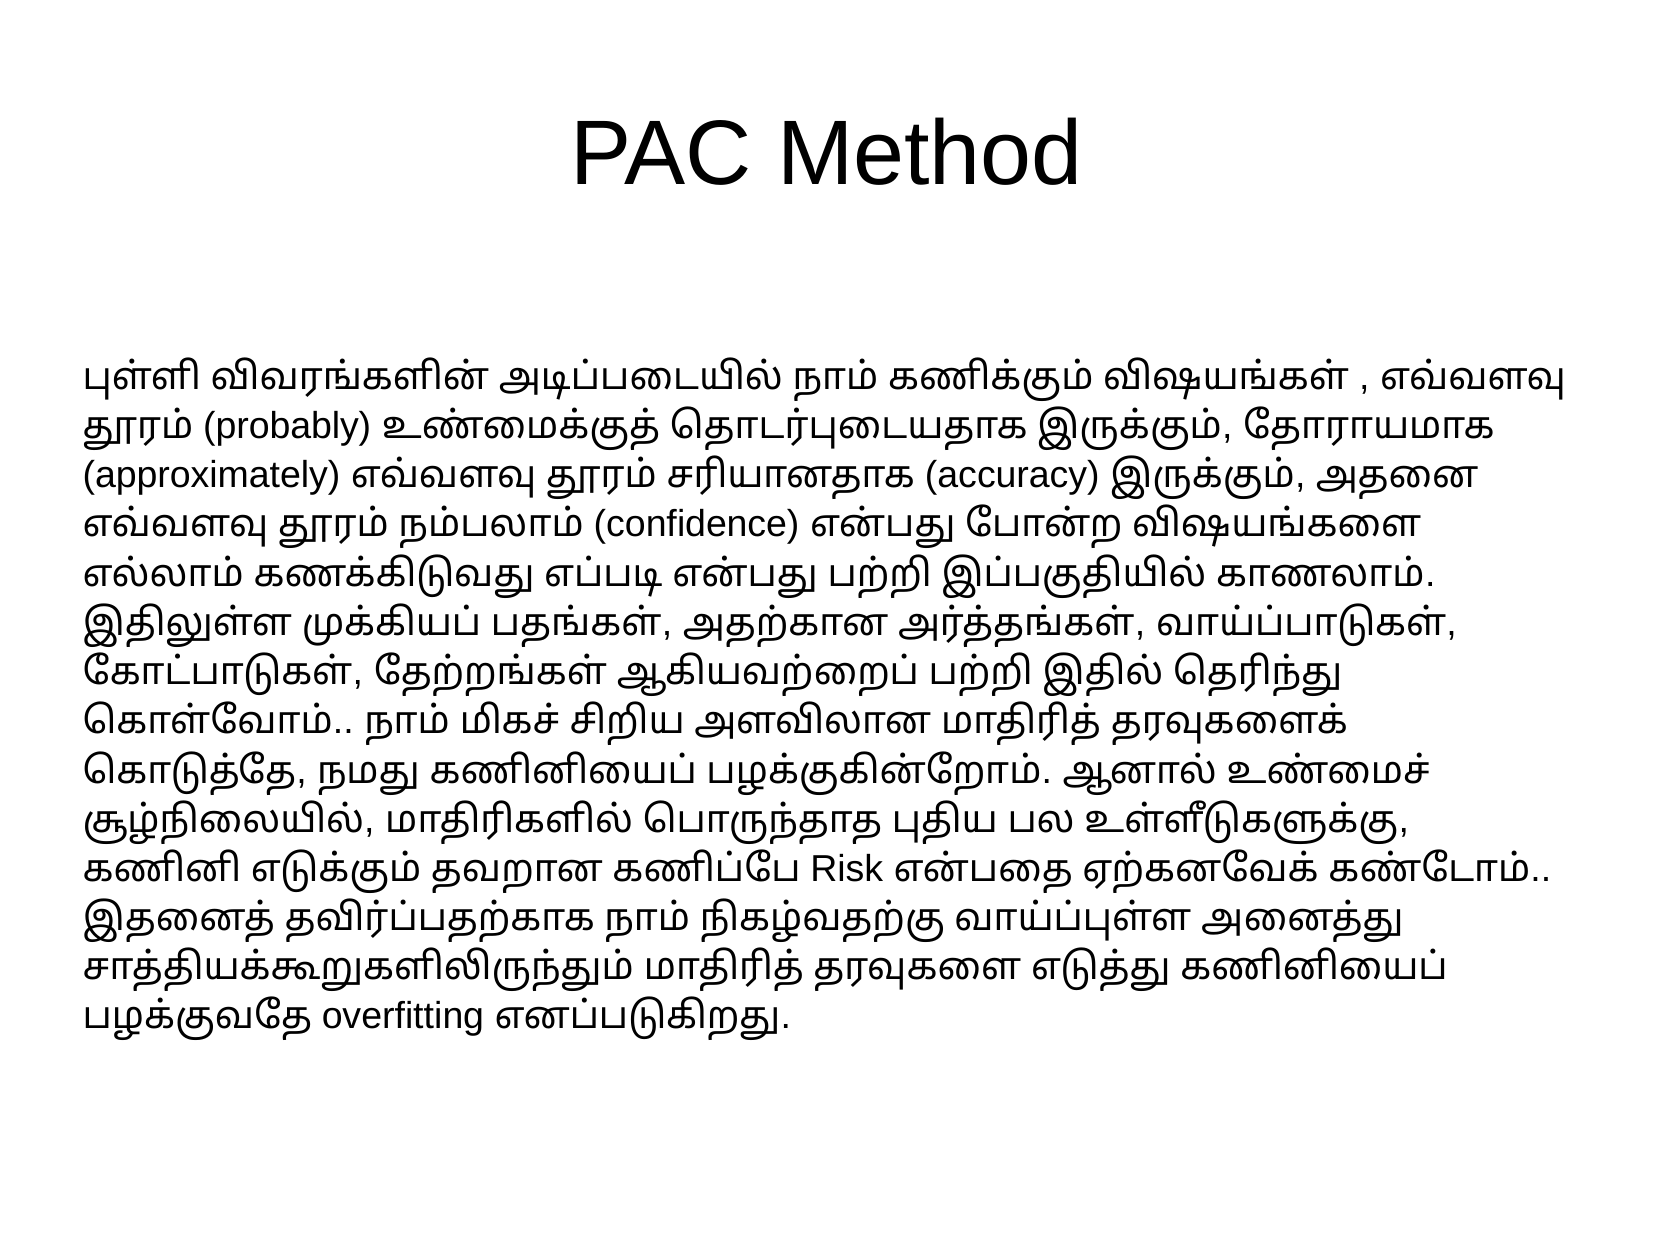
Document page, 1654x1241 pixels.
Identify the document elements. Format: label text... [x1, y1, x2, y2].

title PAC Method [82, 49, 1571, 218]
subtitle புள்ளி விவரங்களின் அடிப்படையில் நாம் கணிக்கும் விஷயங்கள் , எவ்வளவு தூரம் (probably) உண்மைக்குத் தொடர்புடையதாக இருக்கும், தோராயமாக (approximately) எவ்வளவு தூரம் சரியானதாக (accuracy) இருக்கும், அதனை எவ்வளவு தூரம் நம்பலாம் (confidence) என்பது போன்ற விஷயங்களை எல்லாம் கணக்கிடுவது எப்படி என்பது பற்றி இப்பகுதியில் காணலாம். இதிலுள்ள முக்கியப் பதங்கள், அதற்கான அர்த்தங்கள், வாய்ப்பாடுகள், கோட்பாடுகள், தேற்றங்கள் ஆகியவற்றைப் பற்றி இதில் தெரிந்து கொள்வோம்.. நாம் மிகச் சிறிய அளவிலான மாதிரித் தரவுகளைக் கொடுத்தே, நமது கணினியைப் பழக்குகின்றோம். ஆனால் உண்மைச் சூழ்நிலையில், மாதிரிகளில் பொருந்தாத புதிய பல உள்ளீடுகளுக்கு, கணினி எடுக்கும் தவறான கணிப்பே Risk என்பதை ஏற்கனவேக் கண்டோம்.. இதனைத் தவிர்ப்பதற்காக நாம் நிகழ்வதற்கு வாய்ப்புள்ள அனைத்து சாத்தியக்கூறுகளிலிருந்தும் மாதிரித் தரவுகளை எடுத்து கணினியைப் பழக்குவதே overfitting எனப்படுகிறது. [82, 218, 1571, 1181]
